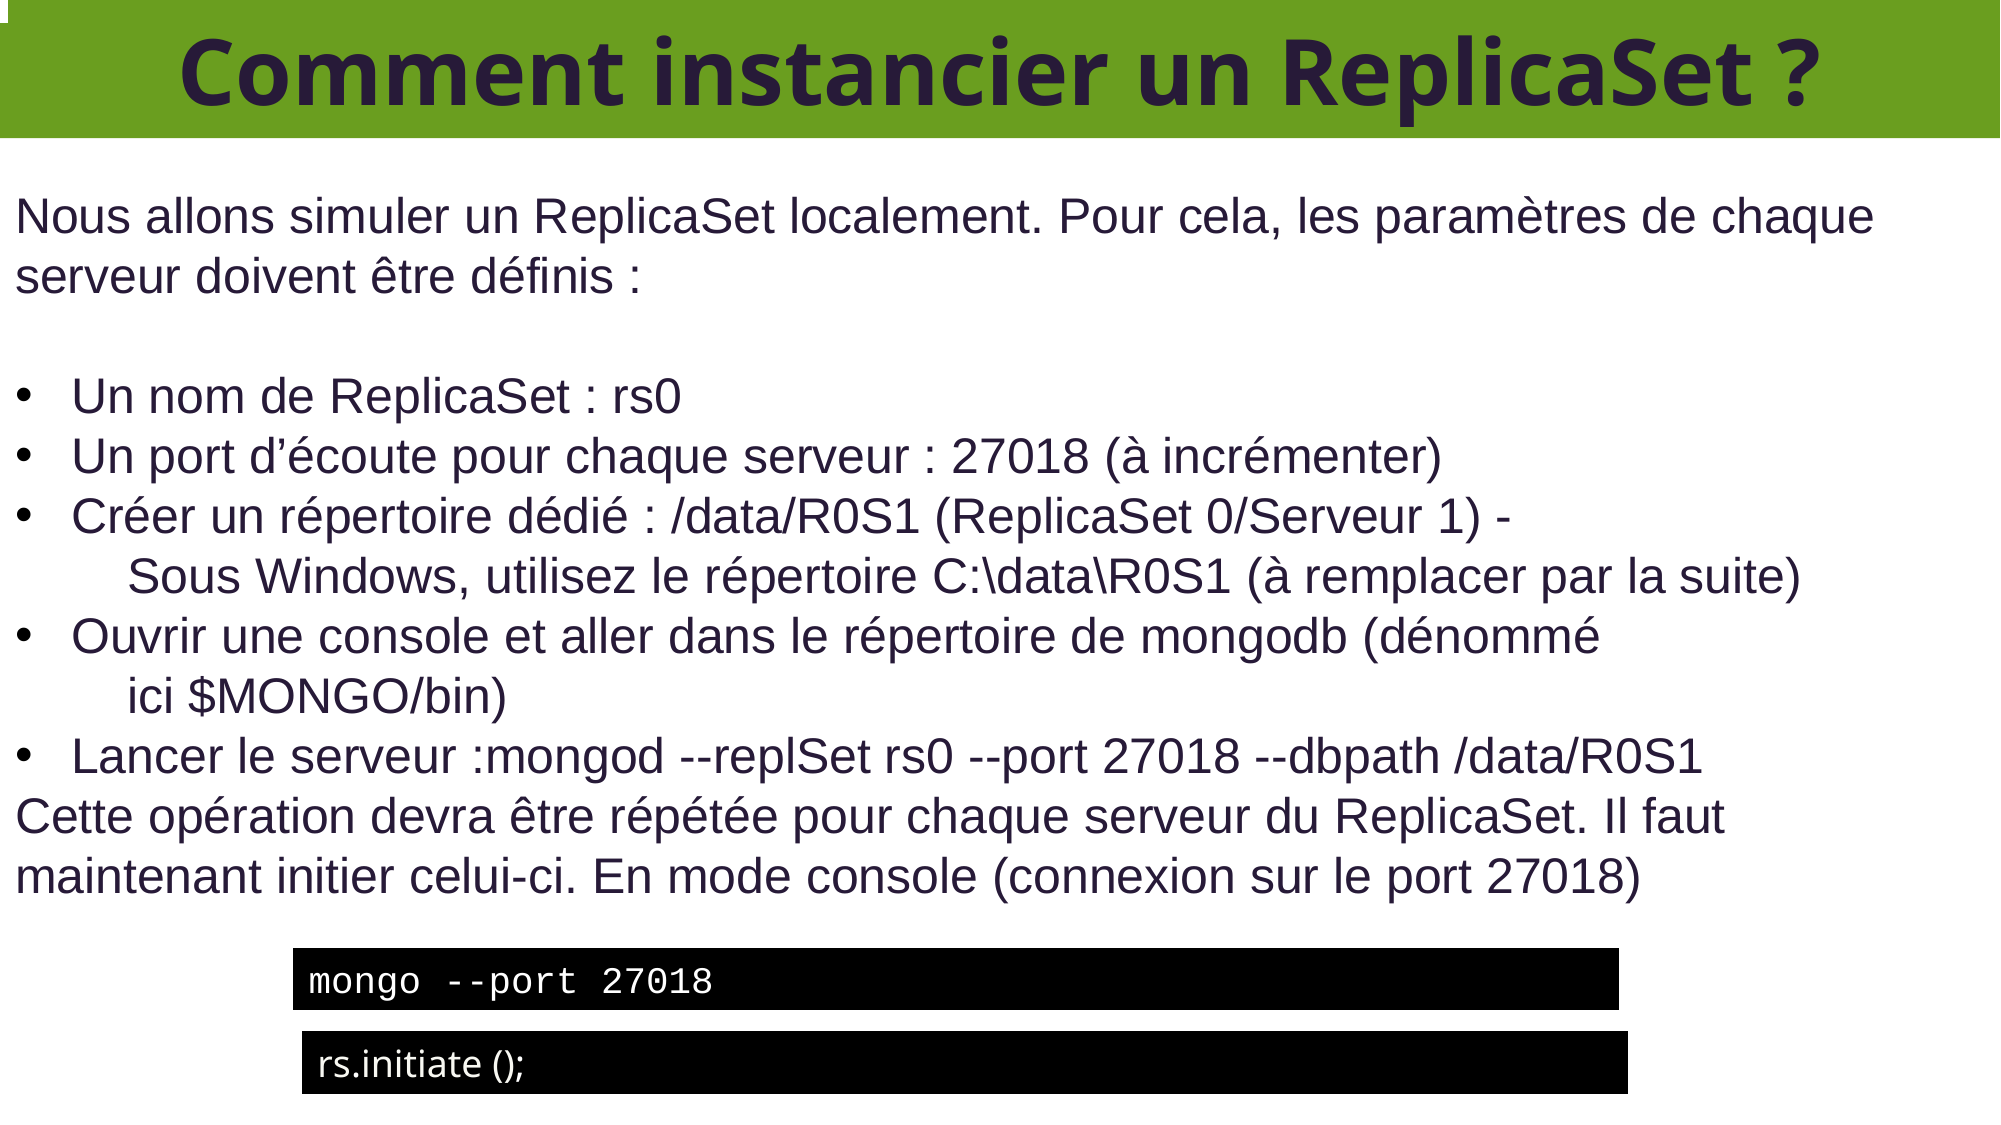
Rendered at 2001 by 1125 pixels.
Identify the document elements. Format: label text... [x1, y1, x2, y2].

text_box [0, 139, 2000, 1125]
text_box mongo --port 27018 [293, 948, 1618, 1010]
text_box [0, 0, 8, 23]
text_box Comment instancier un ReplicaSet ? [0, 0, 2000, 139]
text_box Nous allons simuler un ReplicaSet localement. Pour cela, les paramètres de chaque serveur doivent être définis : Un nom de ReplicaSet : rs0 Un port d’écoute pour chaque serveur : 27018 (à incrémenter) Créer un répertoire dédié : /data/R0S1 (ReplicaSet 0/Serveur 1) - Sous Windows, utilisez le répertoire C:\data\R0S1 (à remplacer par la suite) Ouvrir une console et aller dans le répertoire de mongodb (dénommé ici $MONGO/bin) Lancer le serveur :mongod --replSet rs0 --port 27018 --dbpath /data/R0S1 Cette opération devra être répétée pour chaque serveur du ReplicaSet. Il faut maintenant initier celui-ci. En mode console (connexion sur le port 27018) [0, 176, 1986, 1040]
text_box rs.initiate (); [302, 1032, 1627, 1093]
